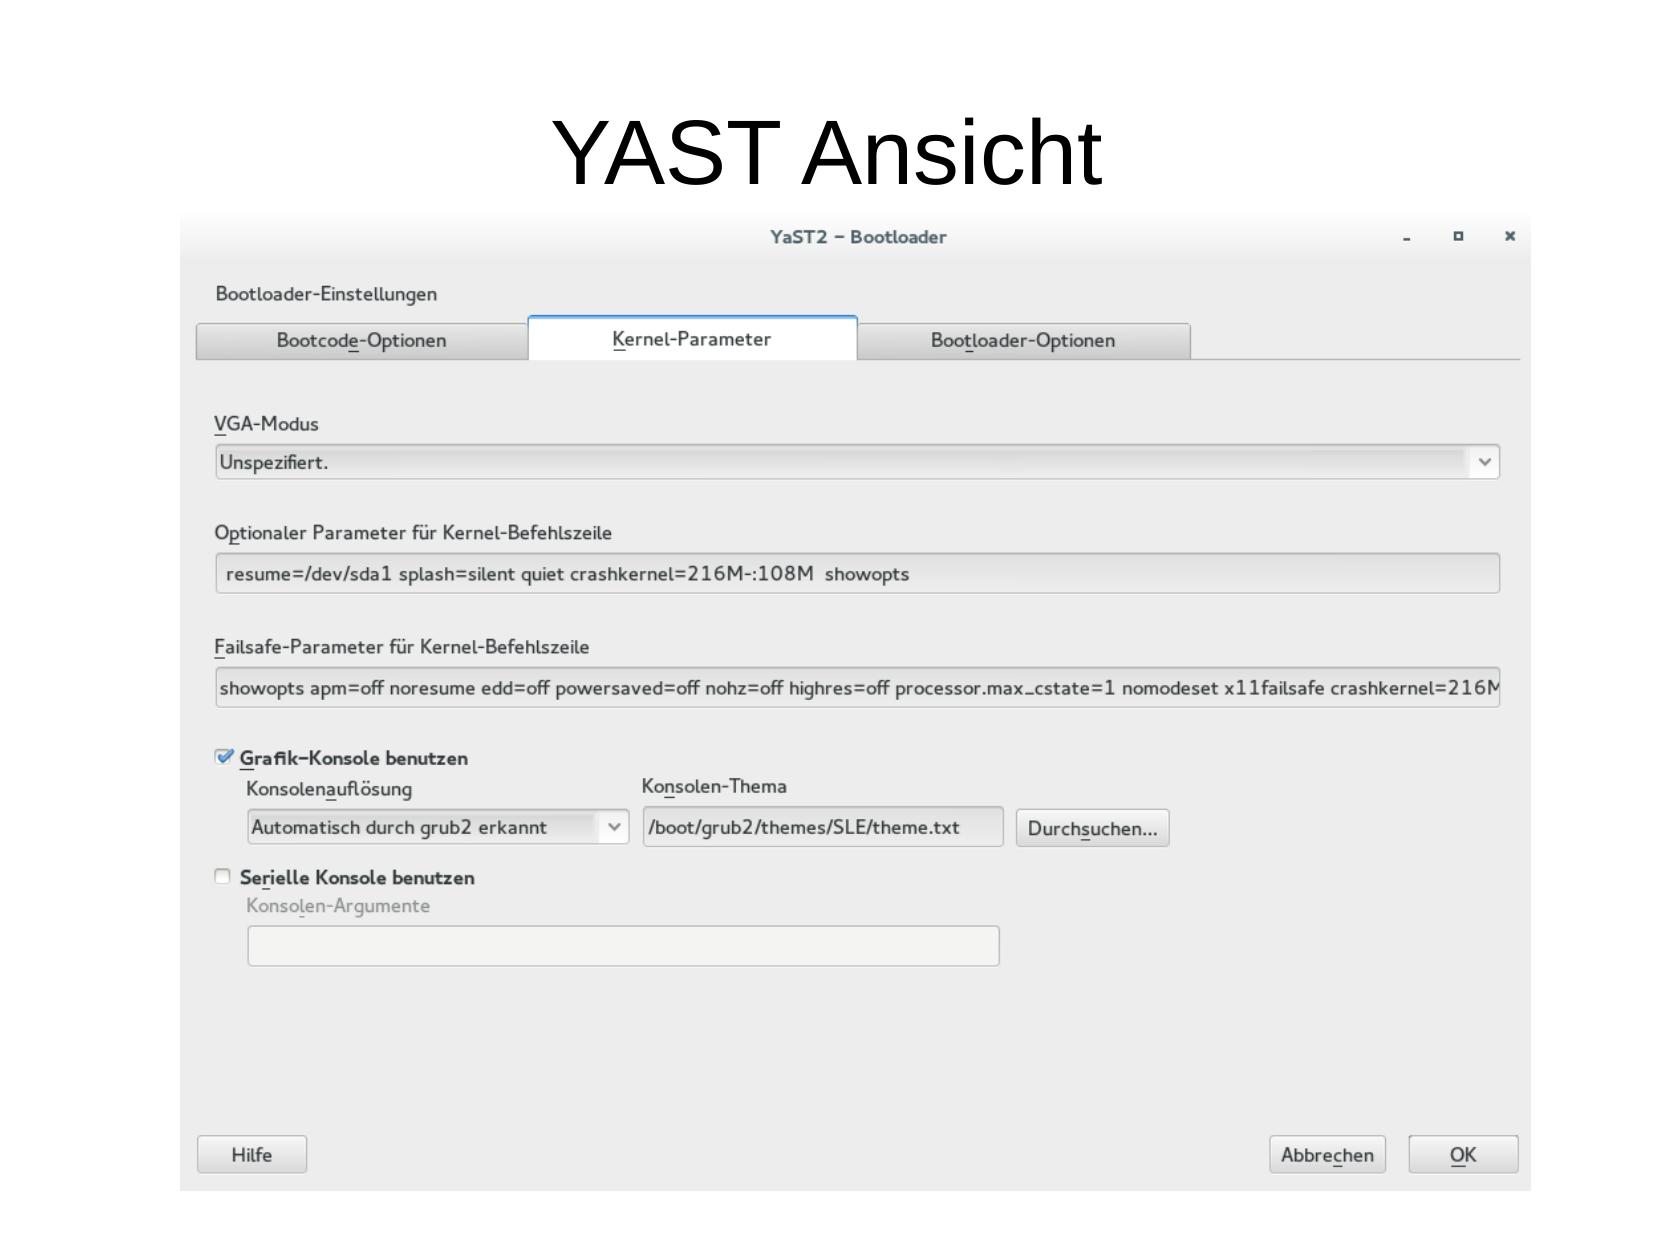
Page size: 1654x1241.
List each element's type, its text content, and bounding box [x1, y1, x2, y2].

picture [180, 213, 1531, 1191]
title YAST Ansicht [82, 49, 1571, 257]
